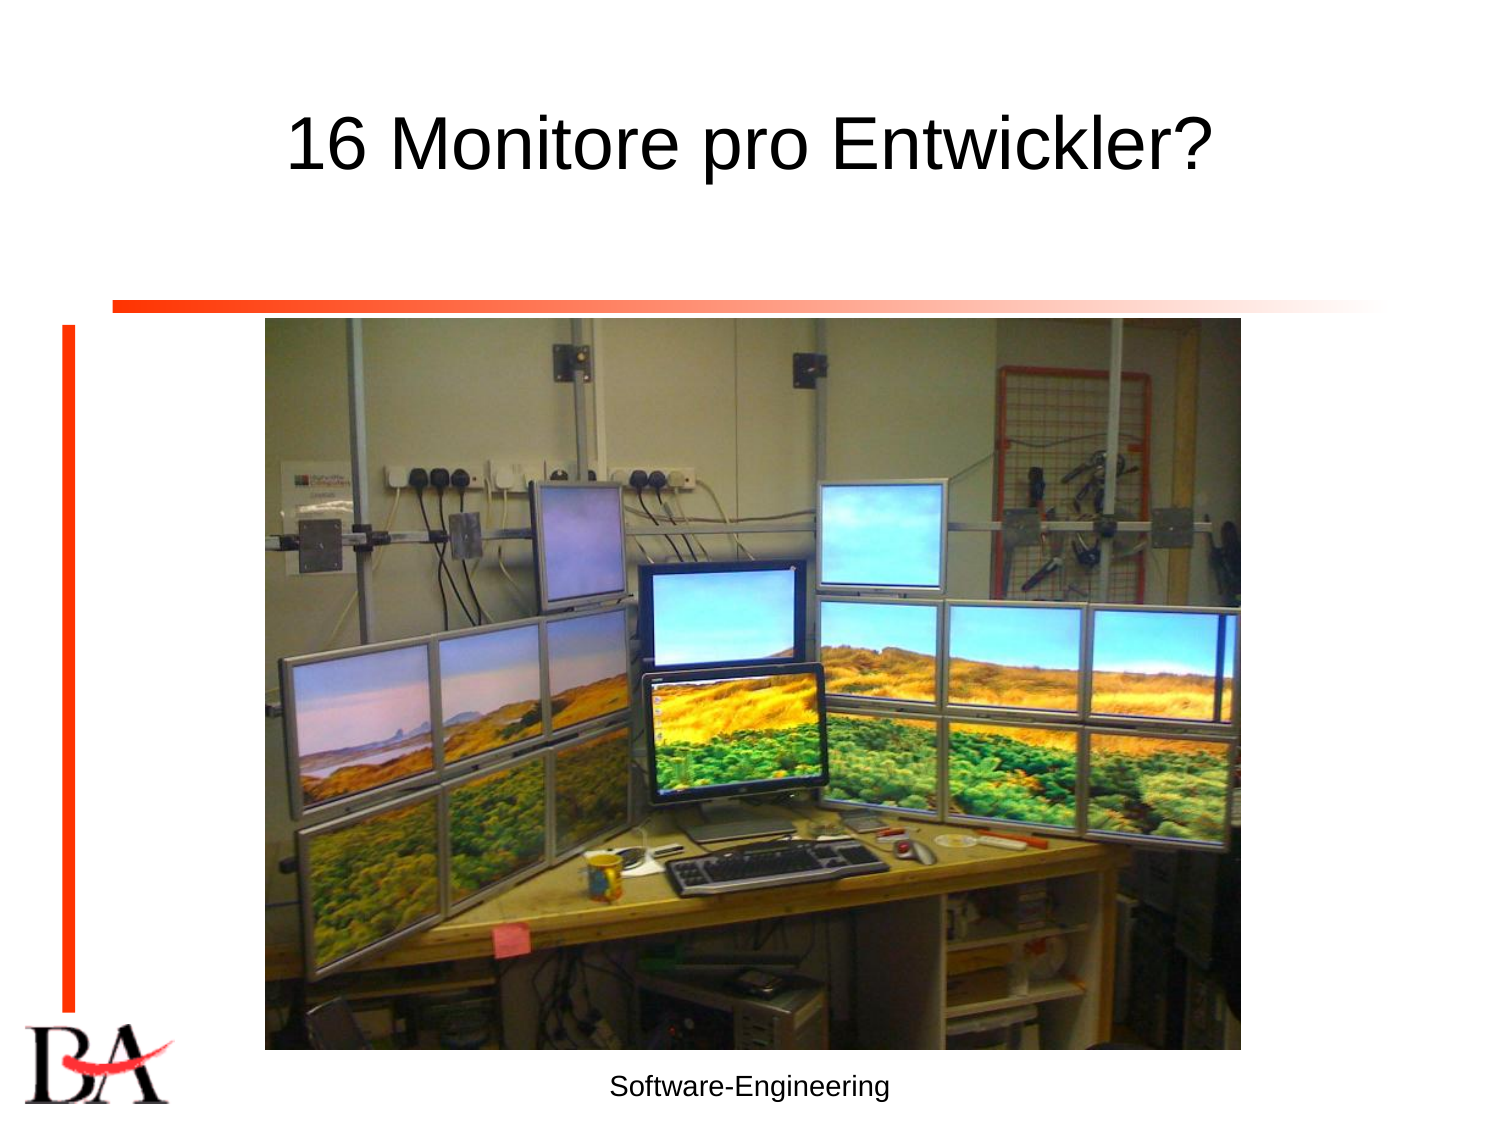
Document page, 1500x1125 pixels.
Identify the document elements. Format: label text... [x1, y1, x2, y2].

title 16 Monitore pro Entwickler? [112, 28, 1388, 259]
picture [24, 1024, 175, 1104]
picture [265, 318, 1241, 1050]
